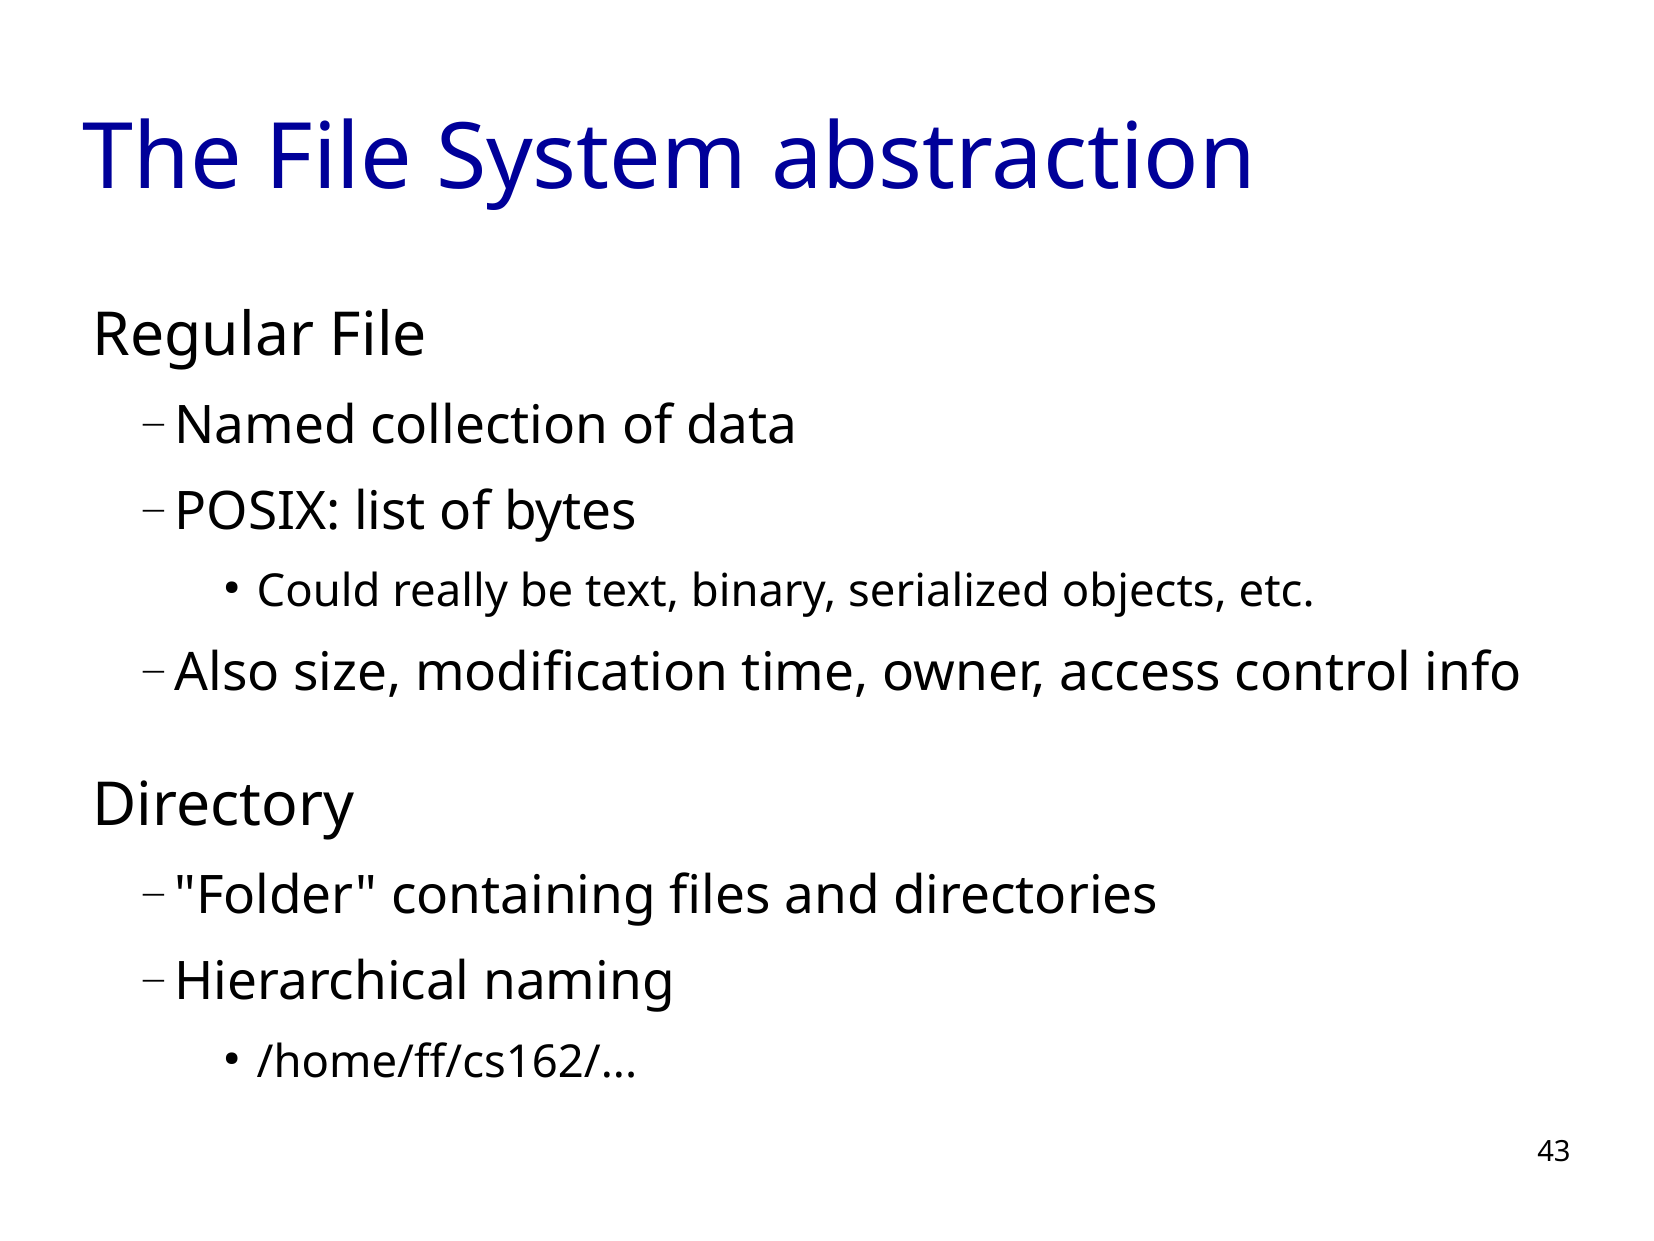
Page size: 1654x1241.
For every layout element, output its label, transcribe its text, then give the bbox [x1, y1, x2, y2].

title The File System abstraction [82, 49, 1571, 257]
list Regular File Named collection of data POSIX: list of bytes Could really be text, binary, serialized objects, etc. Also size, modification time, owner, access control info Directory "Folder" containing files and directories Hierarchical naming /home/ff/cs162/... [60, 290, 1571, 1096]
